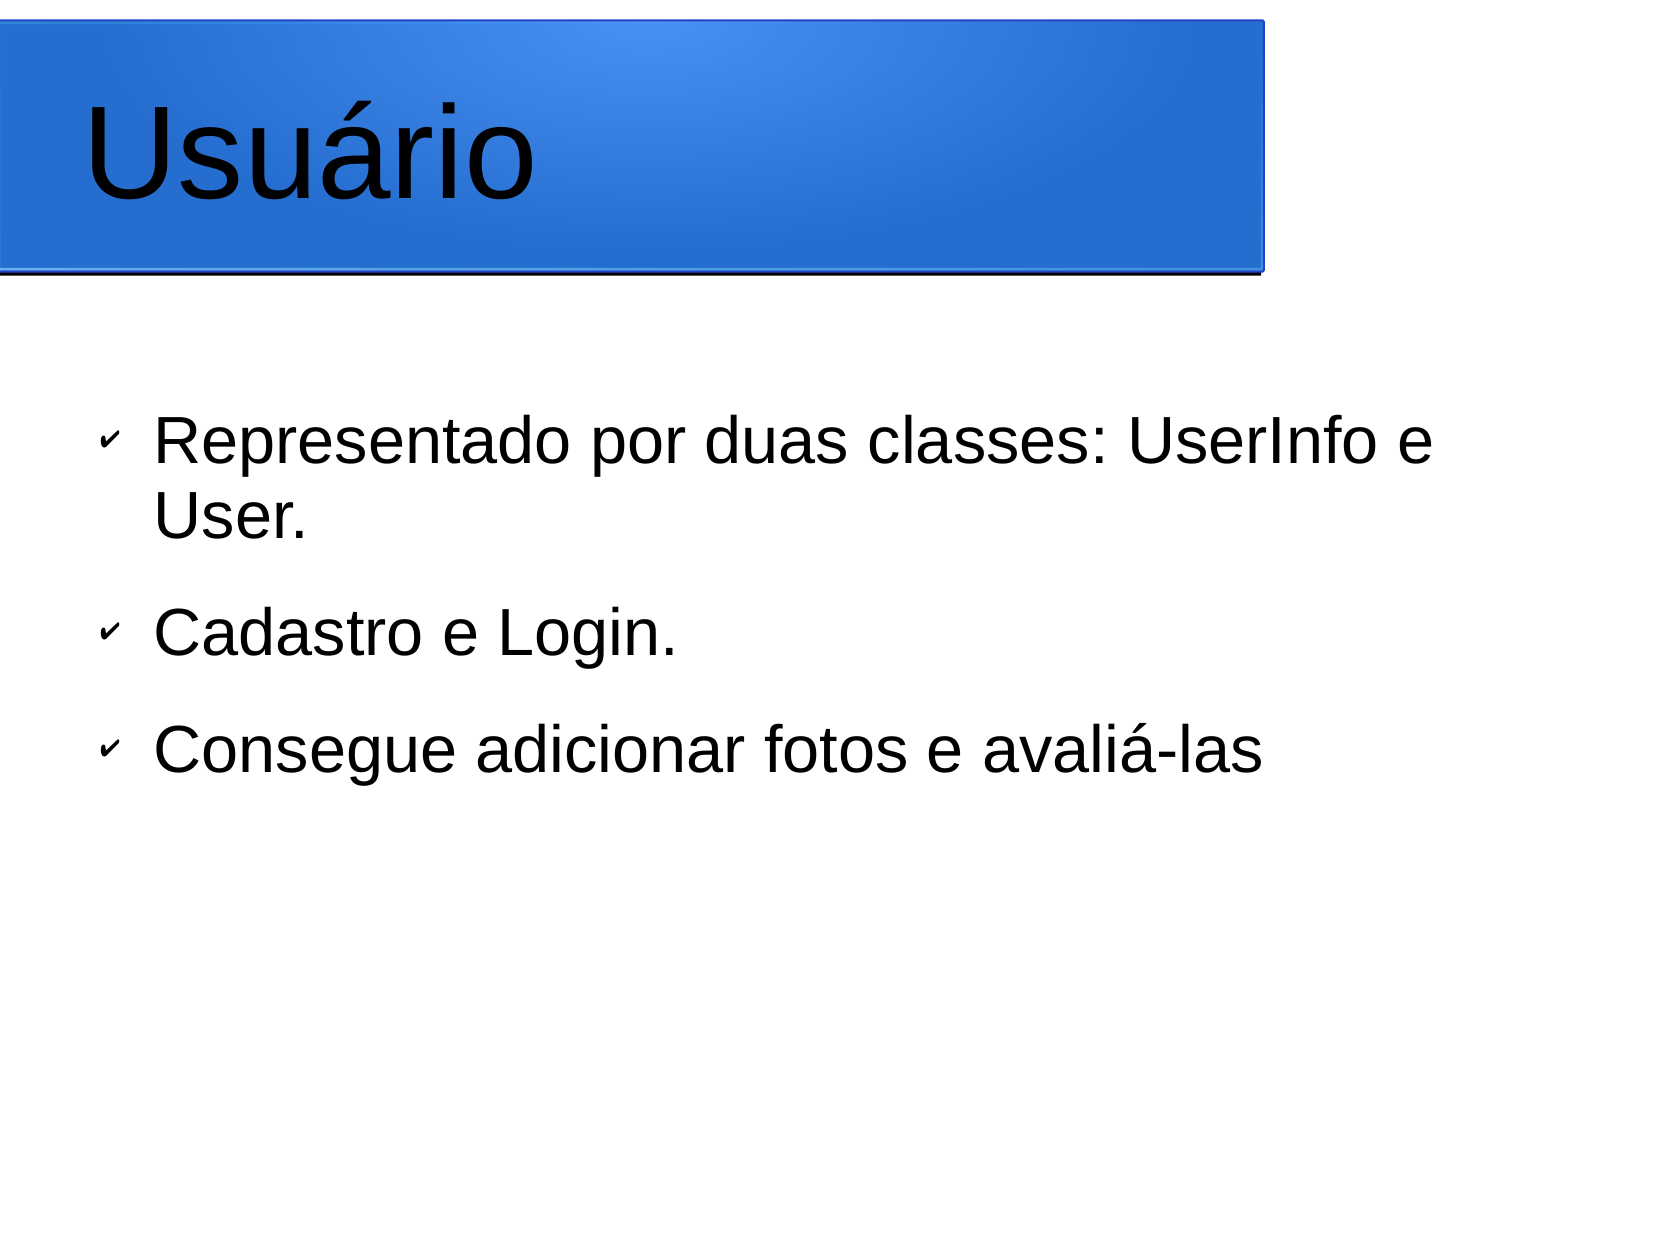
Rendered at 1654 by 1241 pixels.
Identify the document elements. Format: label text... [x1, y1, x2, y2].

list Representado por duas classes: UserInfo e User. Cadastro e Login. Consegue adicionar fotos e avaliá-las [82, 402, 1571, 1123]
title Usuário [82, 49, 1571, 257]
